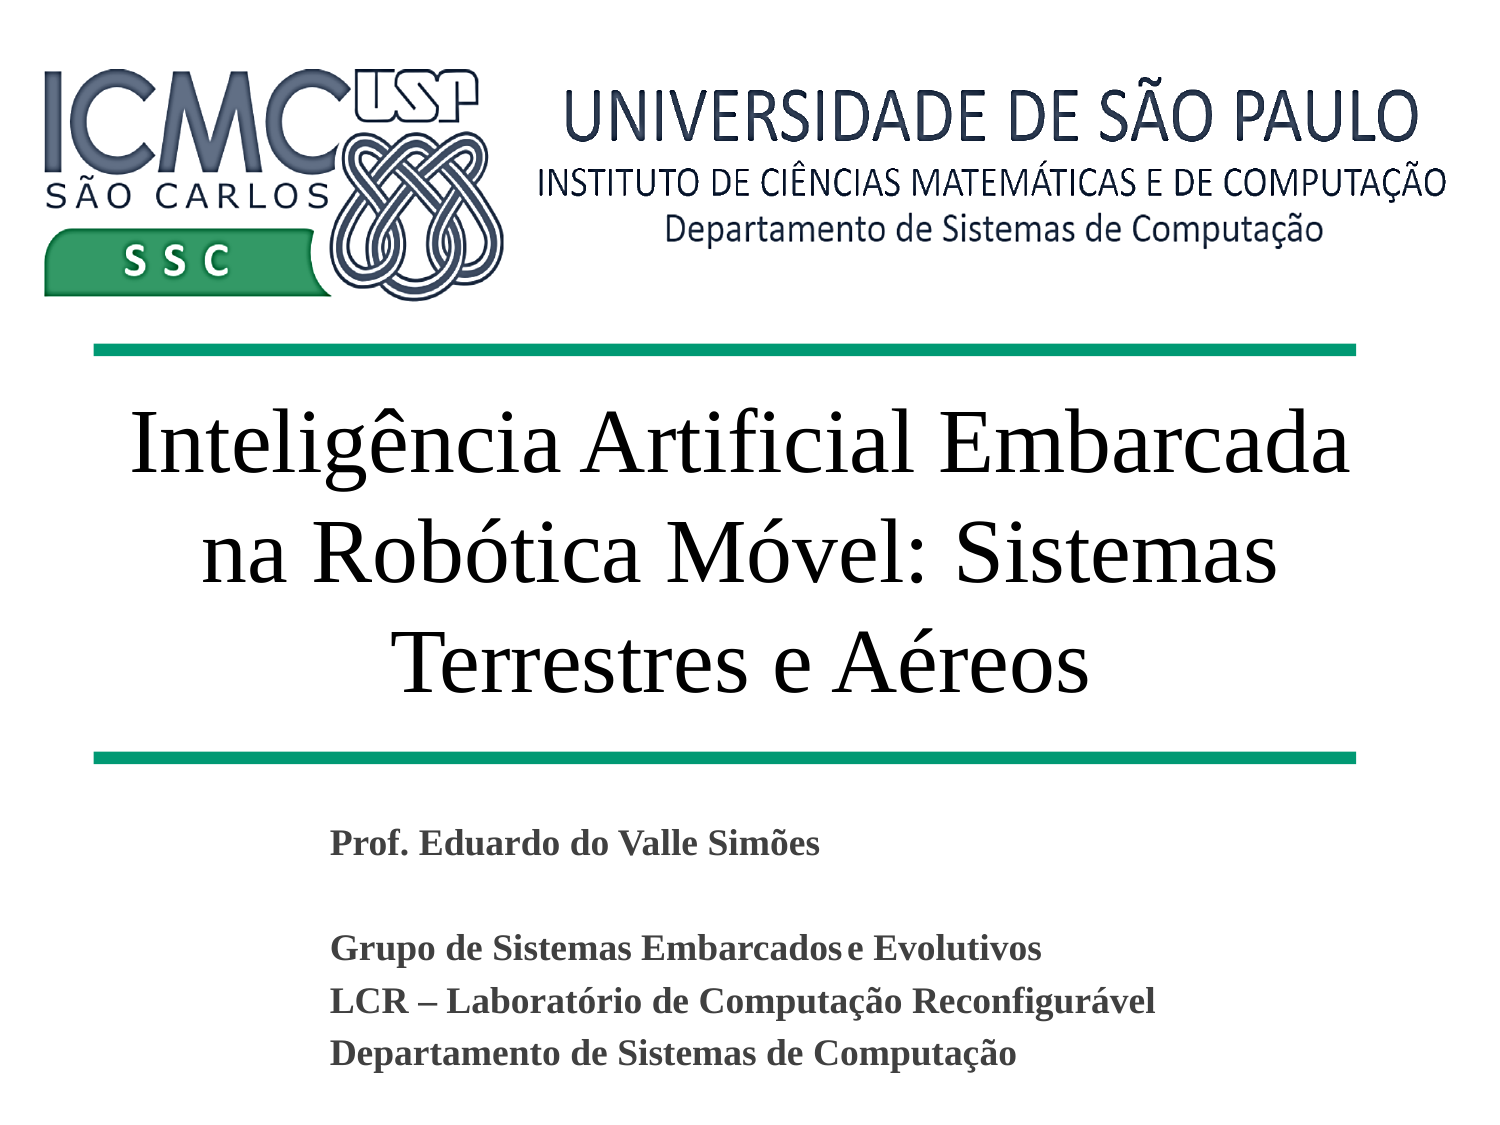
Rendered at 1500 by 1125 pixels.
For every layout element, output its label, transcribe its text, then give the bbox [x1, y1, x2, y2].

subtitle Prof. Eduardo do Valle Simões Grupo de Sistemas Embarcados e Evolutivos LCR – Laboratório de Computação Reconfigurável Departamento de Sistemas de Computação [64, 810, 1460, 1041]
title Inteligência Artificial Embarcada na Robótica Móvel: Sistemas Terrestres e Aéreos [103, 373, 1379, 690]
picture [0, 30, 1483, 303]
